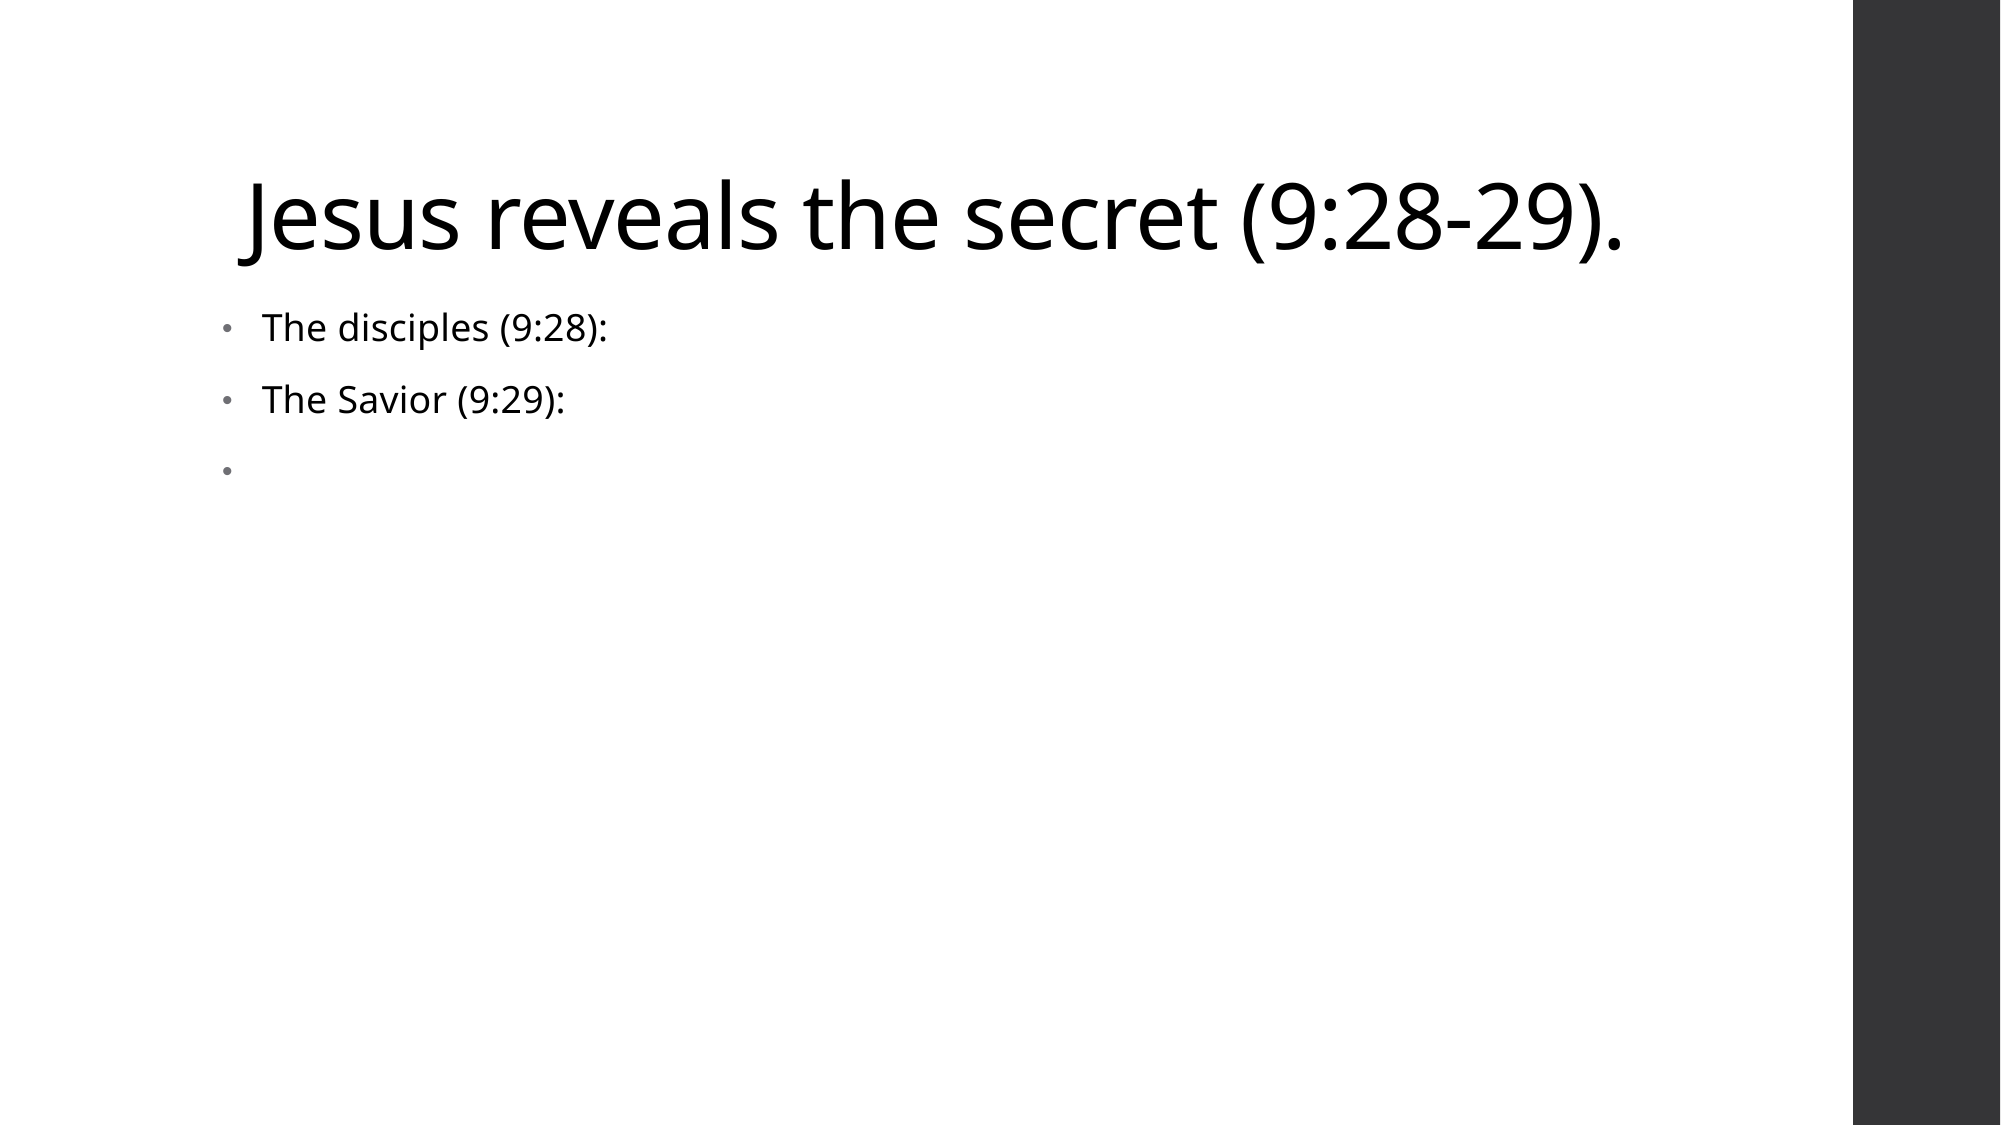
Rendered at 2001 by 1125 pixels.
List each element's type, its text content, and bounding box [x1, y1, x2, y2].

list The disciples (9:28): The Savior (9:29): [206, 299, 1617, 1014]
title Jesus reveals the secret (9:28-29). [206, 60, 1797, 278]
